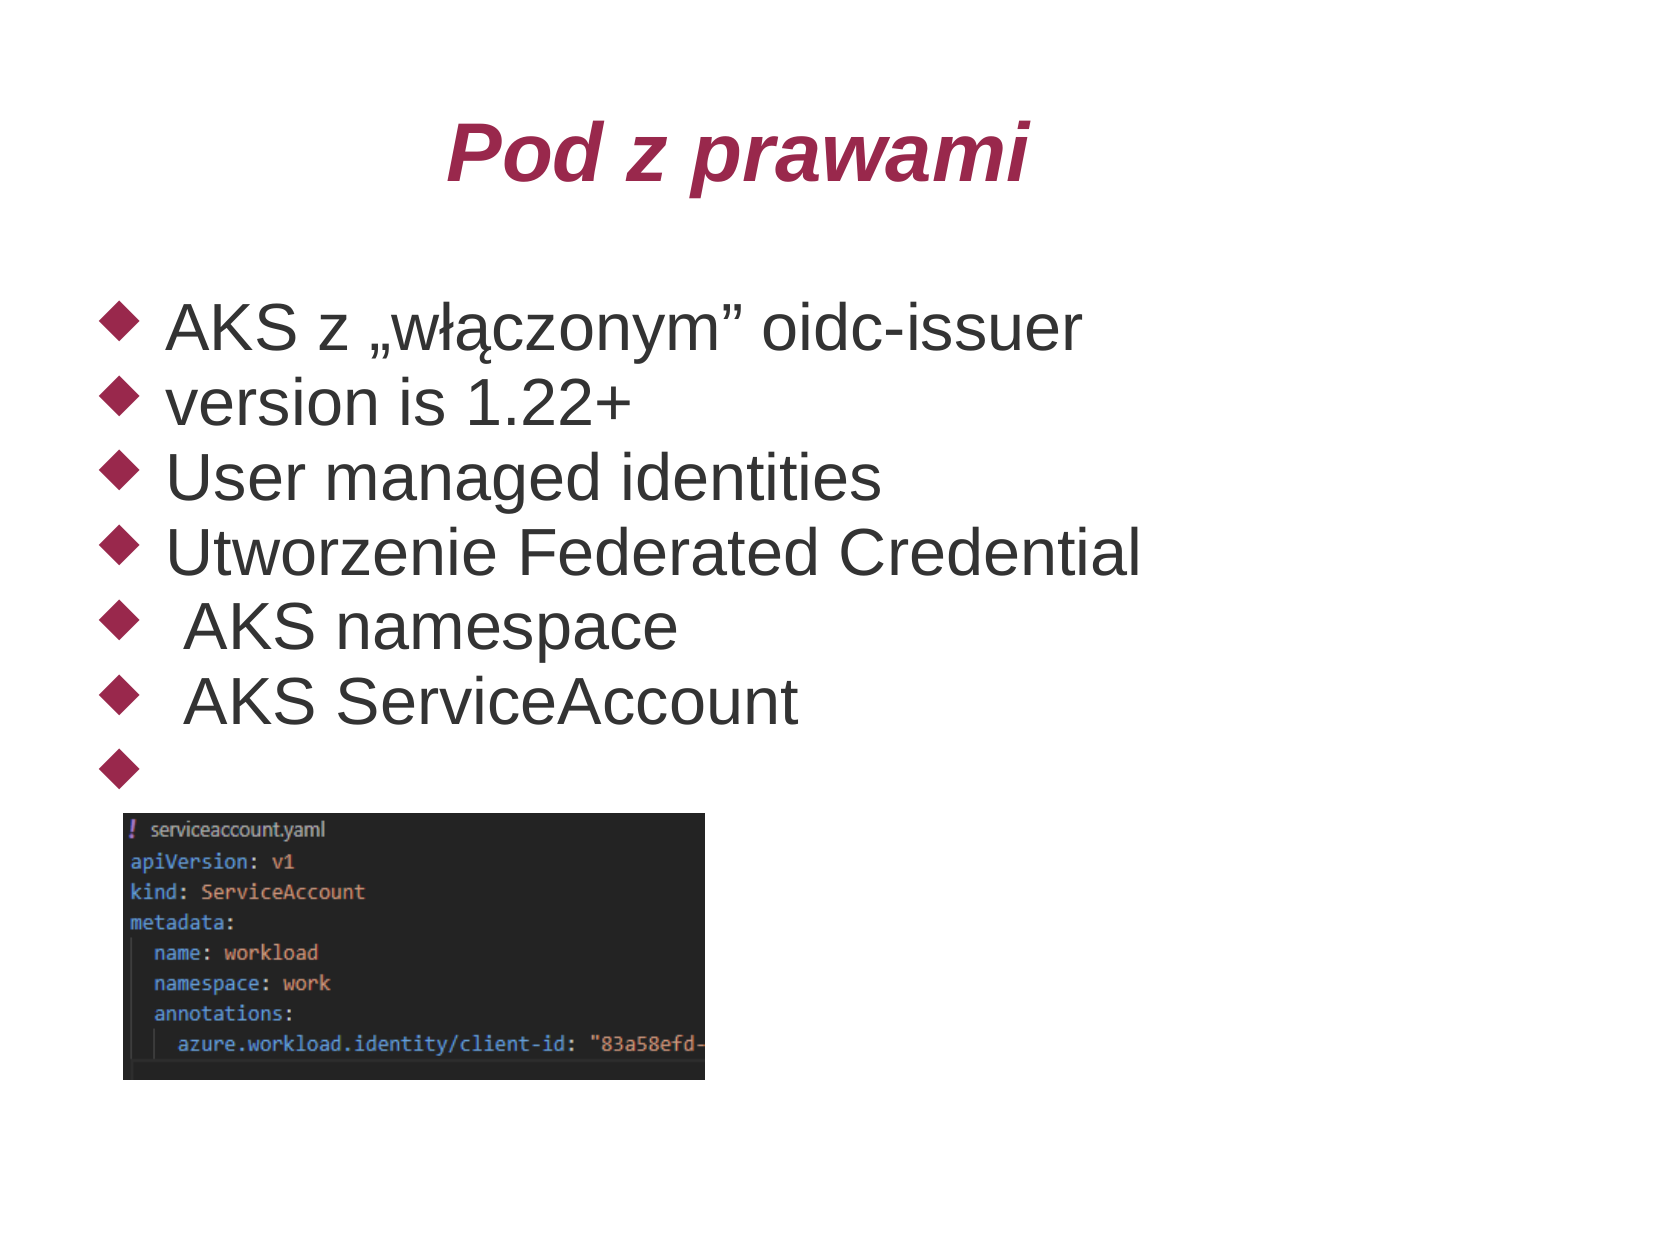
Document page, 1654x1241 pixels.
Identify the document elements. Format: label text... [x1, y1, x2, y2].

list AKS z „włączonym” oidc-issuer version is 1.22+ User managed identities Utworzenie Federated Credential AKS namespace AKS ServiceAccount [82, 290, 1418, 814]
picture [123, 813, 706, 1081]
title Pod z prawami [59, 49, 1418, 257]
